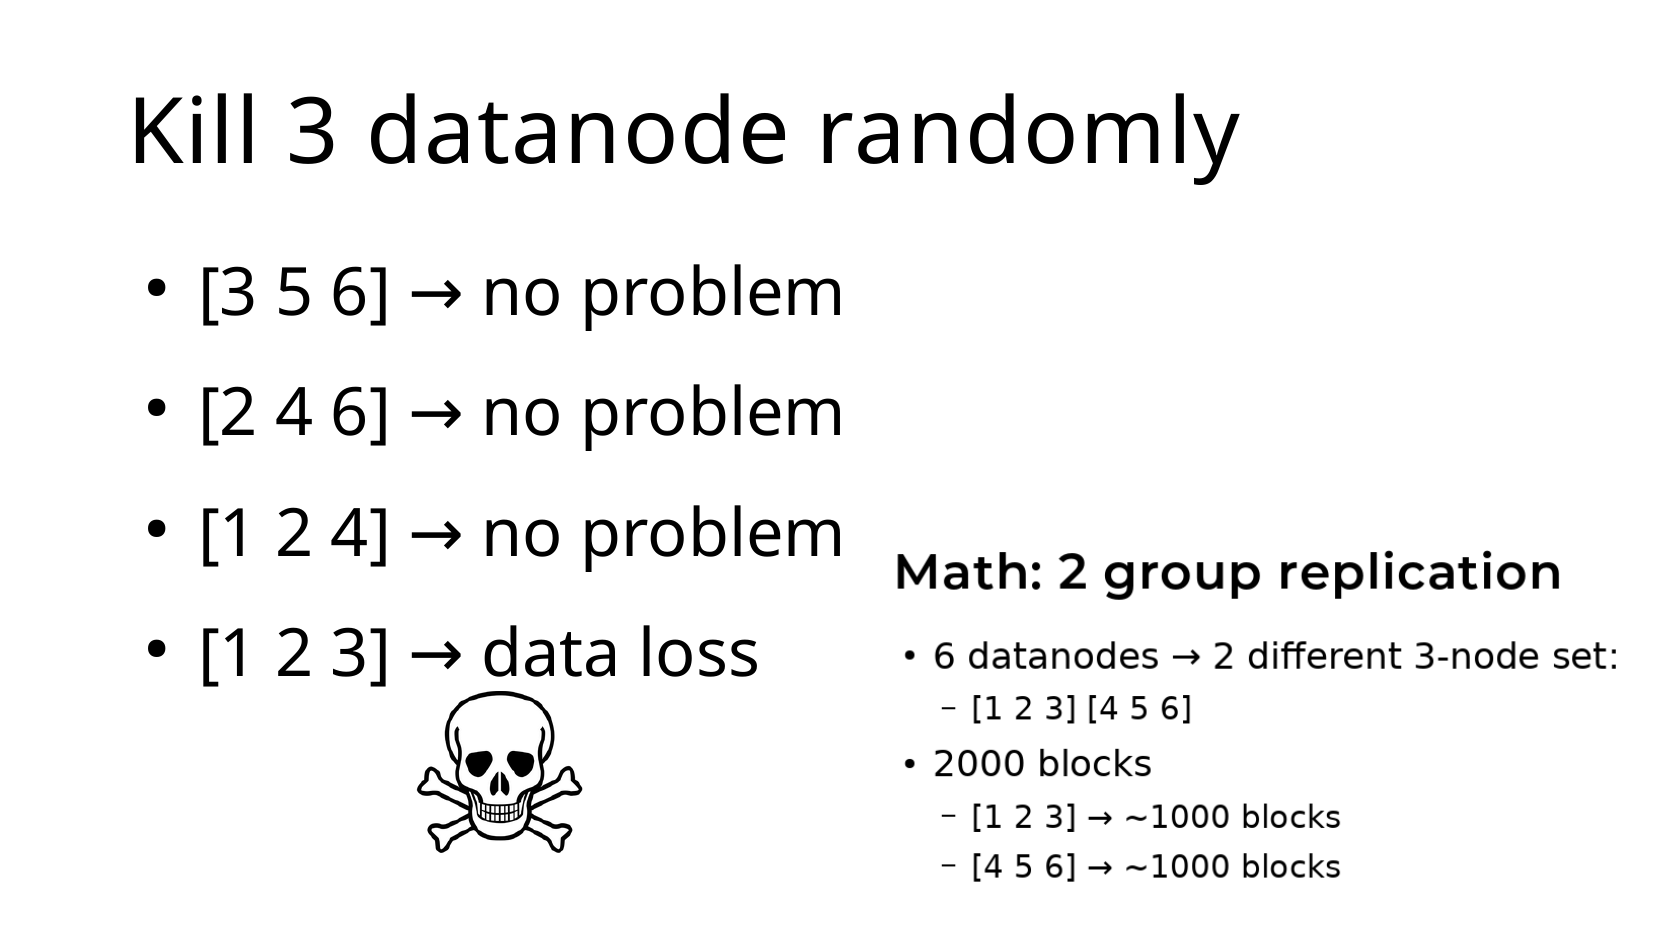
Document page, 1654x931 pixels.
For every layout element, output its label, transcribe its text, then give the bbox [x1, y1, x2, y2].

picture [394, 691, 598, 861]
list [3 5 6] → no problem [2 4 6] → no problem [1 2 4] → no problem [1 2 3] → data loss [127, 244, 1527, 784]
picture [879, 544, 1629, 907]
title Kill 3 datanode randomly [127, 69, 1654, 187]
